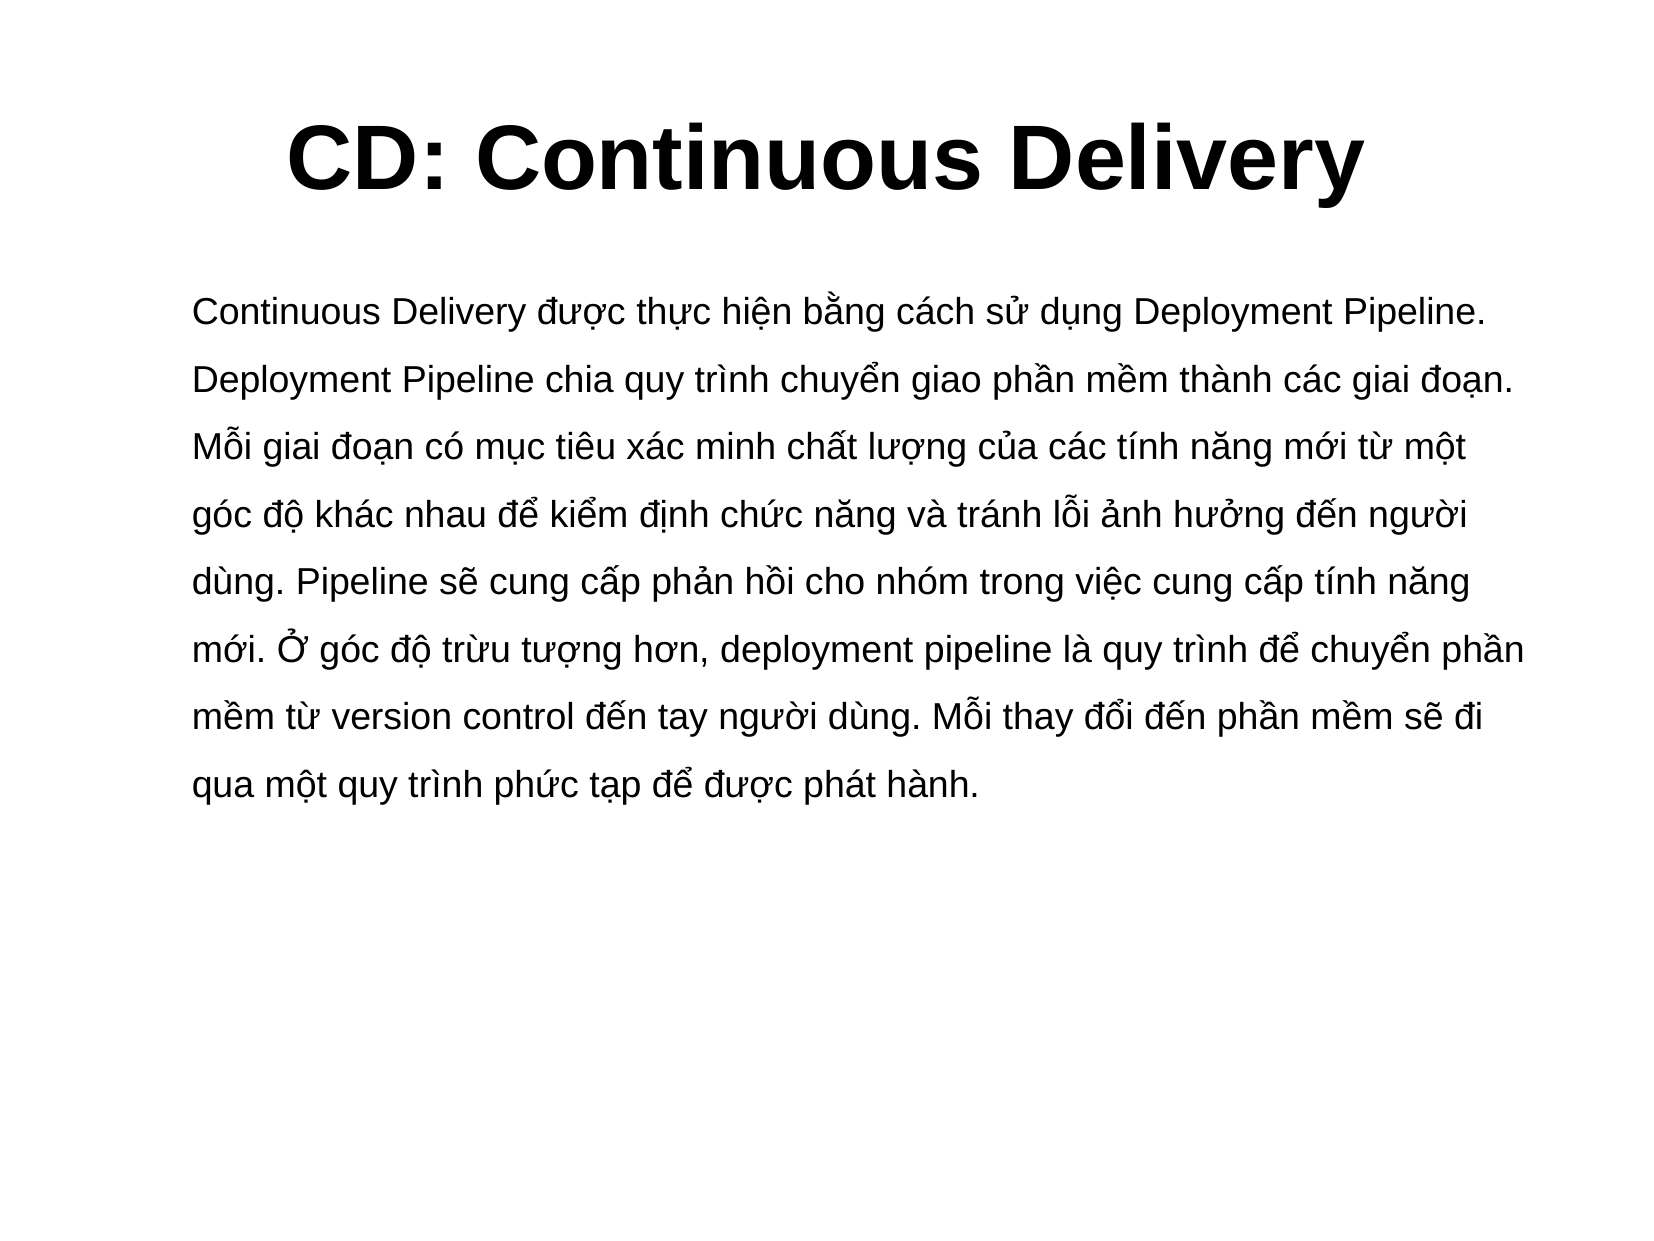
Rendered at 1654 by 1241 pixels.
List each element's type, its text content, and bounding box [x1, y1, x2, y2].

text_box Continuous Delivery được thực hiện bằng cách sử dụng Deployment Pipeline. Deployment Pipeline chia quy trình chuyển giao phần mềm thành các giai đoạn. Mỗi giai đoạn có mục tiêu xác minh chất lượng của các tính năng mới từ một góc độ khác nhau để kiểm định chức năng và tránh lỗi ảnh hưởng đến người dùng. Pipeline sẽ cung cấp phản hồi cho nhóm trong việc cung cấp tính năng mới. Ở góc độ trừu tượng hơn, deployment pipeline là quy trình để chuyển phần mềm từ version control đến tay người dùng. Mỗi thay đổi đến phần mềm sẽ đi qua một quy trình phức tạp để được phát hành. [176, 257, 1552, 813]
title CD: Continuous Delivery [82, 49, 1571, 257]
